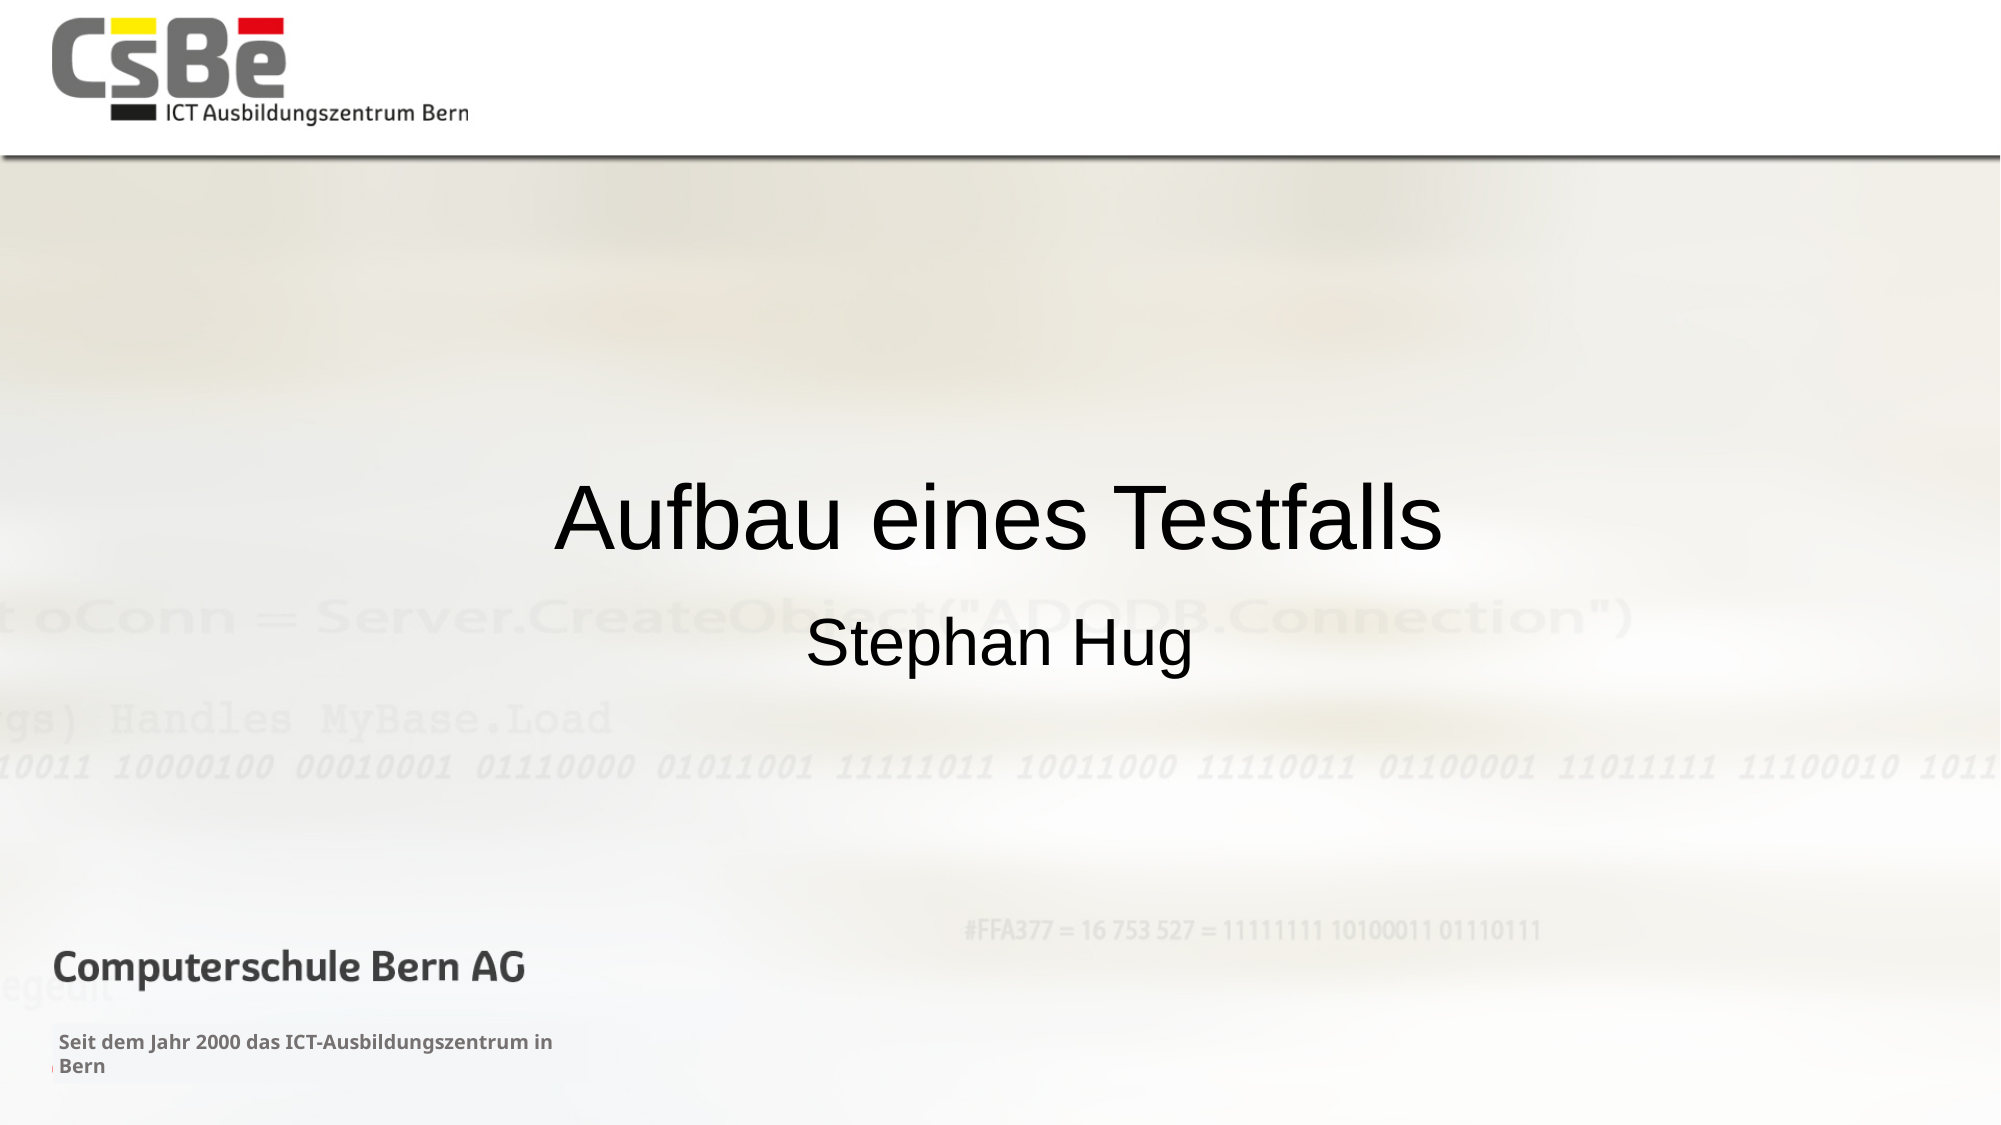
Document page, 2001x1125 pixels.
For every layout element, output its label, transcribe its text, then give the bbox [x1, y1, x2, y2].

title Aufbau eines Testfalls [249, 184, 1750, 576]
subtitle Stephan Hug [249, 590, 1750, 863]
picture [0, 0, 2001, 1125]
